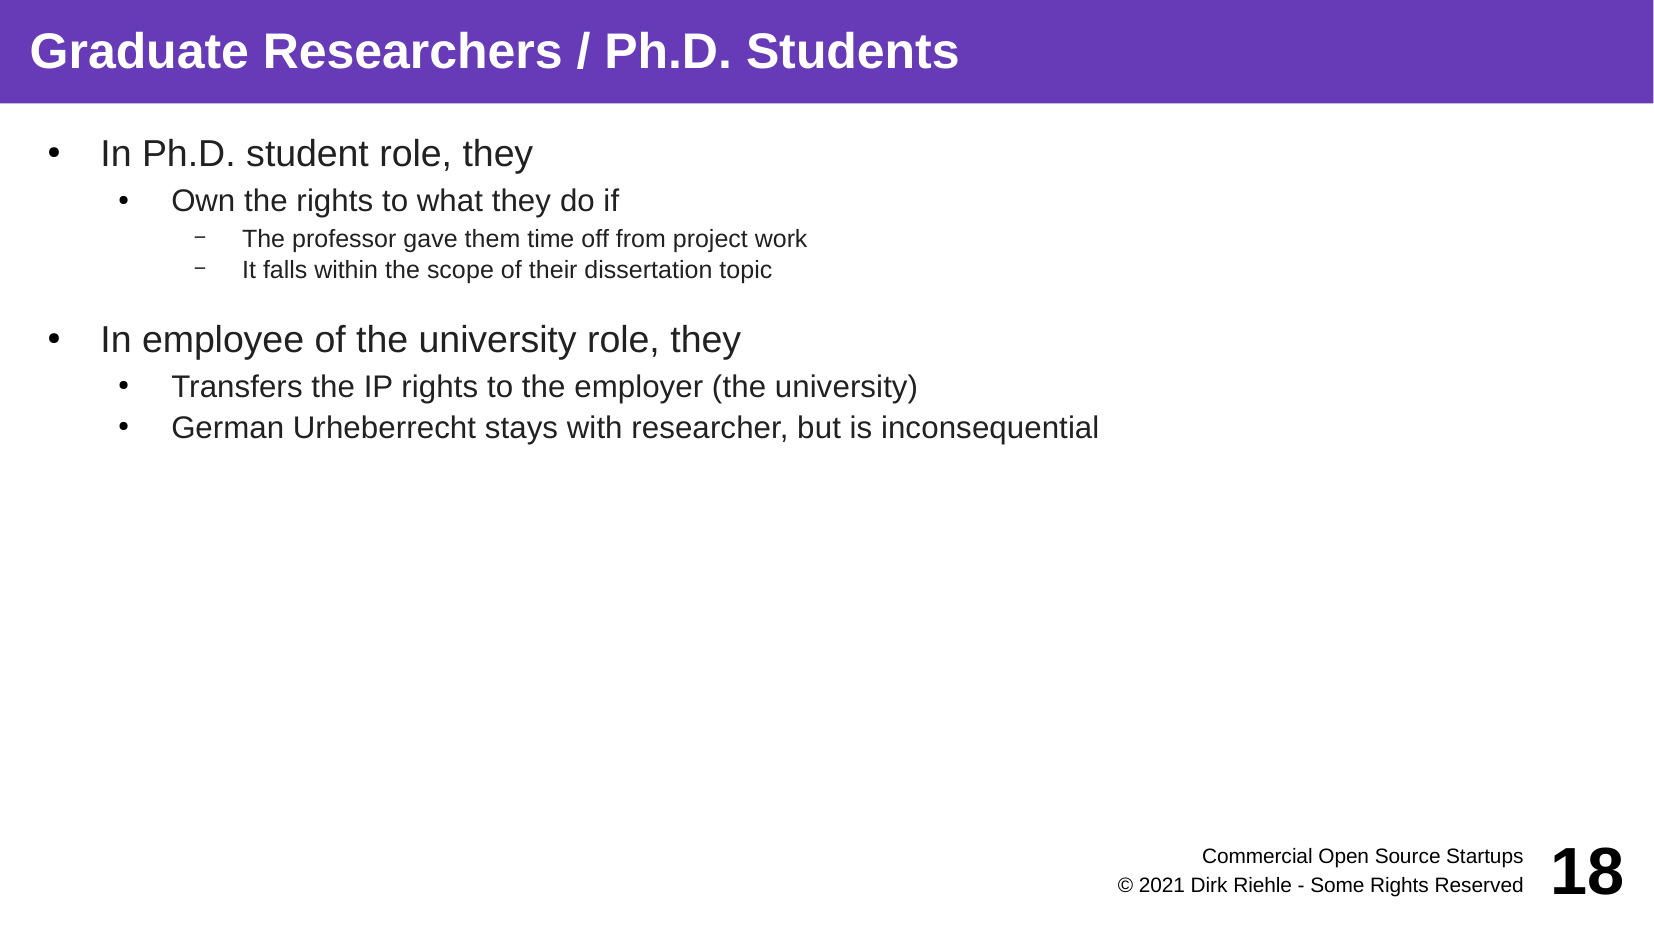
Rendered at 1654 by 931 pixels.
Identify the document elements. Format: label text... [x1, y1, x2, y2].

list In Ph.D. student role, they Own the rights to what they do if The professor gave them time off from project work It falls within the scope of their dissertation topic In employee of the university role, they Transfers the IP rights to the employer (the university) German Urheberrecht stays with researcher, but is inconsequential [29, 132, 1625, 813]
title Graduate Researchers / Ph.D. Students [0, 0, 1654, 104]
